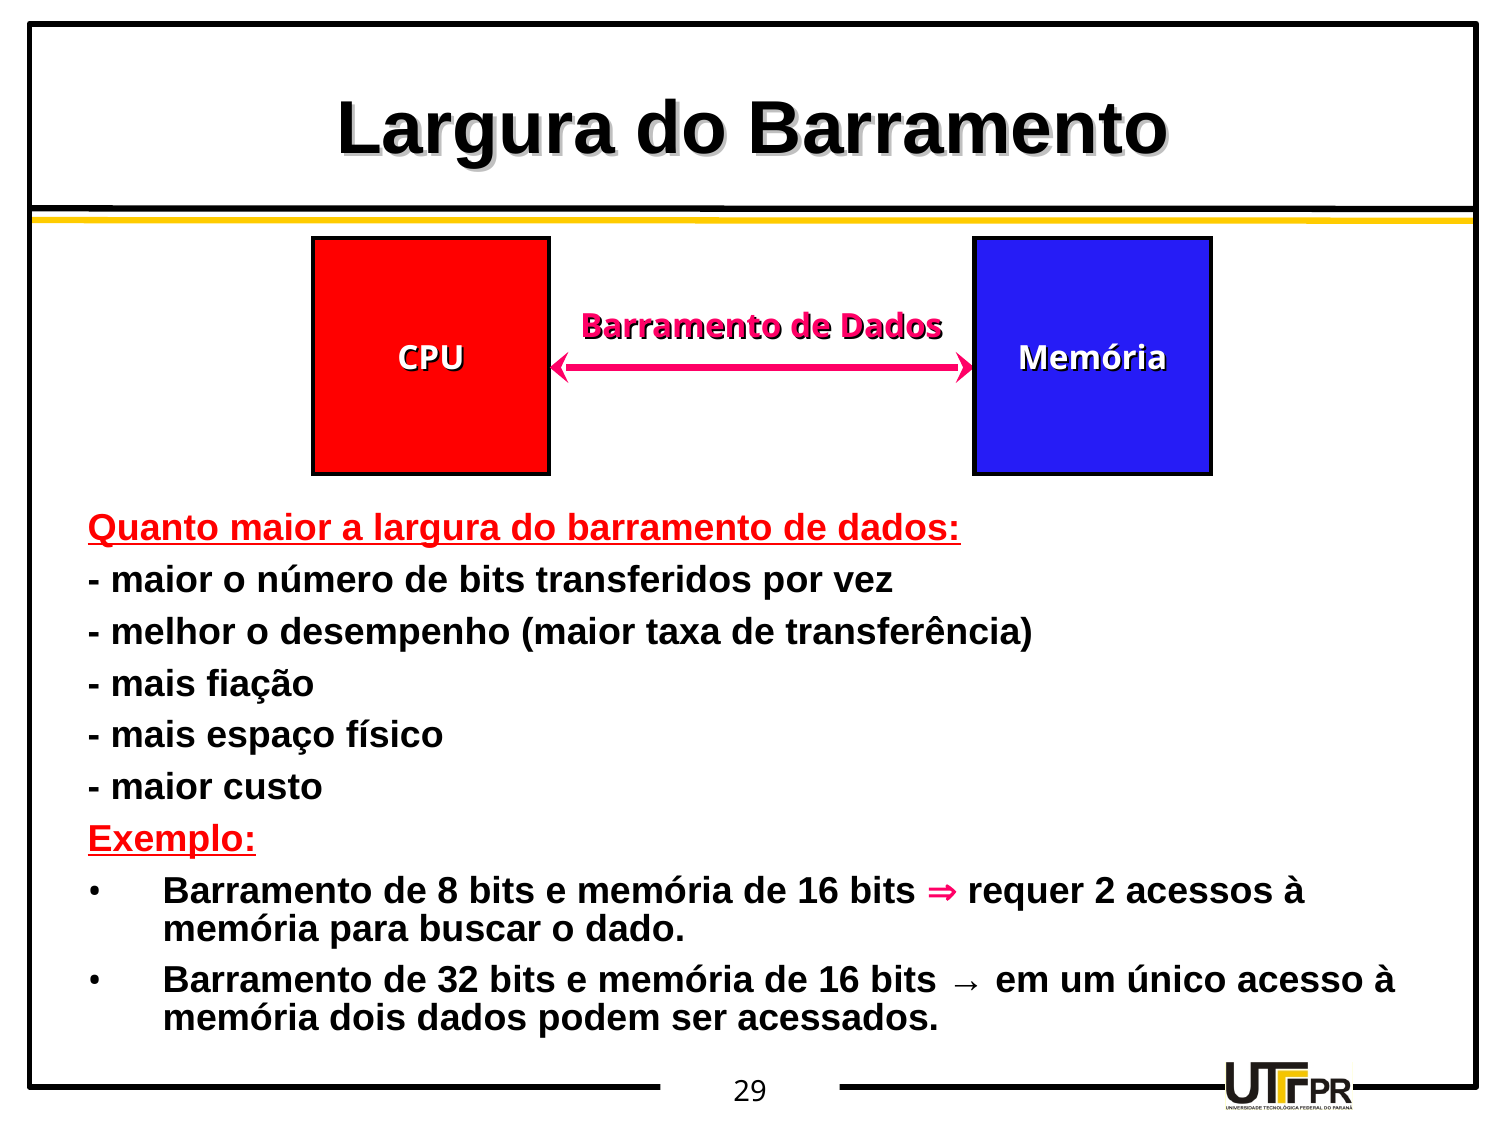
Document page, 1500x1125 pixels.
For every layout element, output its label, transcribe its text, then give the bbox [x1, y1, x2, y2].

list Quanto maior a largura do barramento de dados: - maior o número de bits transferidos por vez - melhor o desempenho (maior taxa de transferência) - mais fiação - mais espaço físico - maior custo Exemplo: Barramento de 8 bits e memória de 16 bits  requer 2 acessos à memória para buscar o dado. Barramento de 32 bits e memória de 16 bits → em um único acesso à memória dois dados podem ser acessados. [72, 503, 1428, 1071]
text_box CPU [312, 237, 550, 474]
text_box Barramento de Dados [565, 296, 958, 352]
title Largura do Barramento [29, 85, 1477, 180]
picture [1225, 1071, 1353, 1110]
text_box Memória [974, 237, 1211, 474]
